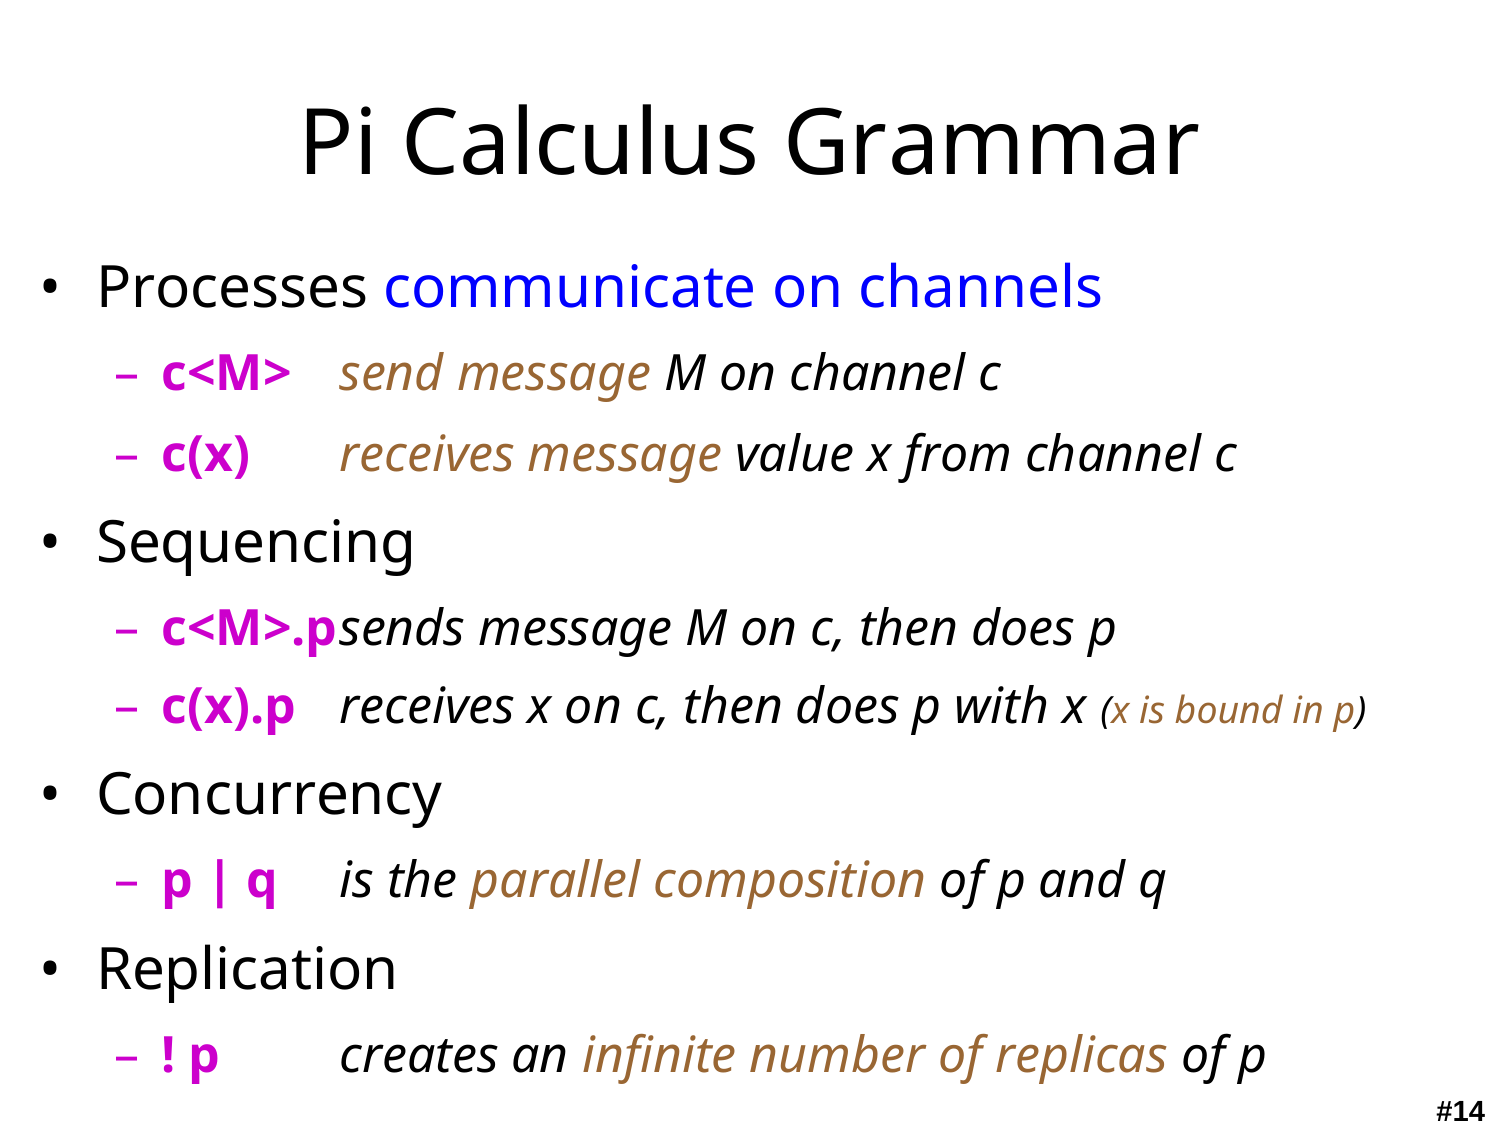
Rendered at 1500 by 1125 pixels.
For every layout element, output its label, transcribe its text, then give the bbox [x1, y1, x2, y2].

list Processes communicate on channels c<M> send message M on channel c c(x) receives message value x from channel c Sequencing c<M>.p sends message M on c, then does p c(x).p receives x on c, then does p with x (x is bound in p) Concurrency p | q is the parallel composition of p and q Replication ! p creates an infinite number of replicas of p [24, 237, 1476, 1075]
title Pi Calculus Grammar [24, 45, 1476, 233]
